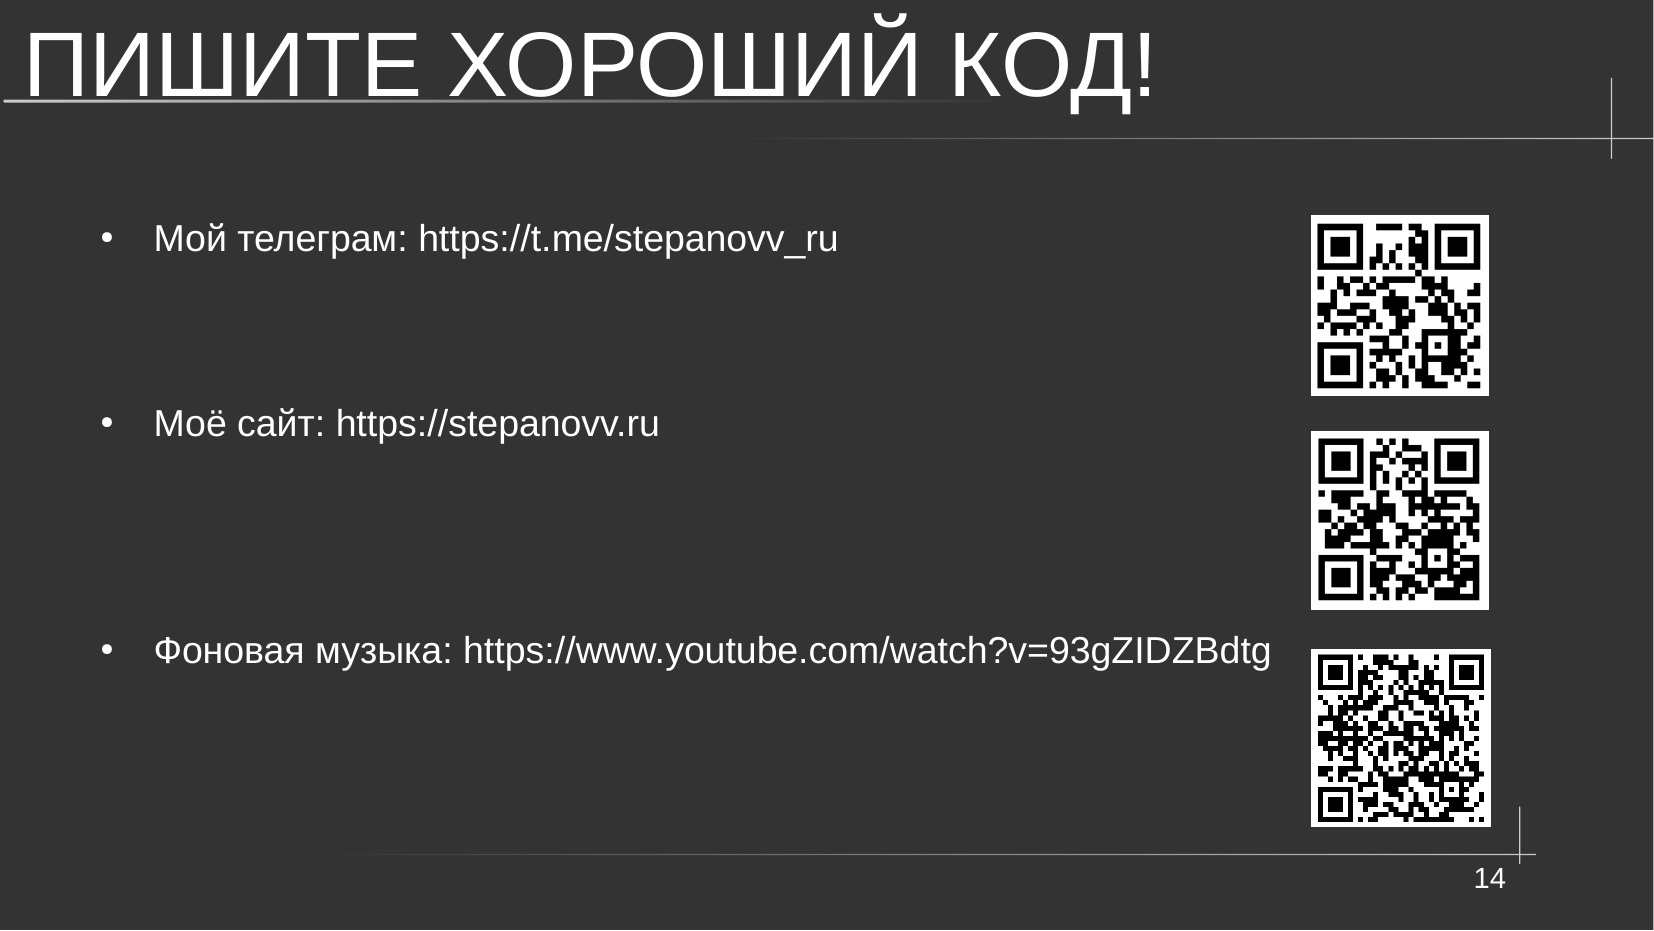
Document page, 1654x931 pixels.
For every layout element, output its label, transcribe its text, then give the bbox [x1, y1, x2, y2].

picture [1311, 431, 1489, 610]
list Мой телеграм: https://t.me/stepanovv_ru Моё сайт: https://stepanovv.ru Фоновая музыка: https://www.youtube.com/watch?v=93gZIDZBdtg [82, 217, 1571, 758]
picture [1311, 649, 1491, 827]
picture [1311, 215, 1489, 396]
title ПИШИТЕ ХОРОШИЙ КОД! [23, 11, 1589, 119]
